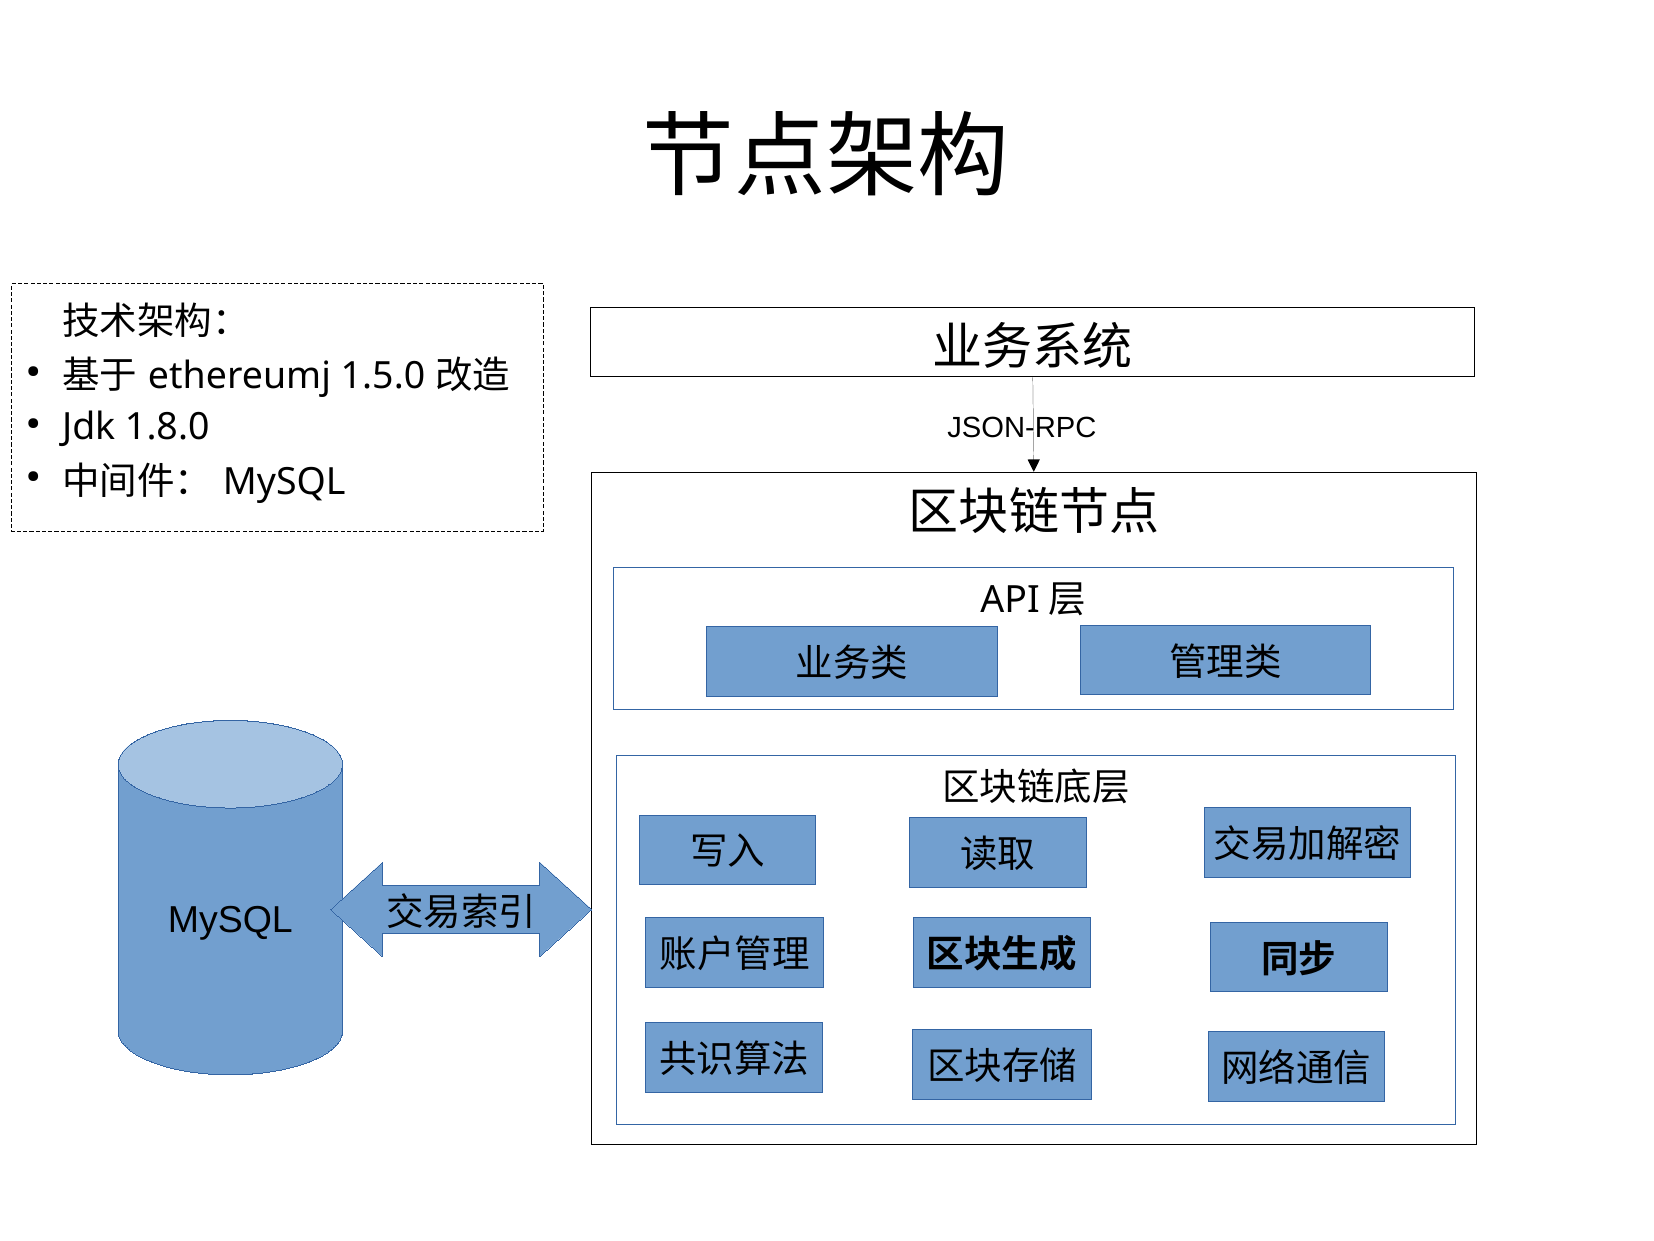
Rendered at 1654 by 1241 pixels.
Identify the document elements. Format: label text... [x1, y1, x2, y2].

text_box 读取 [909, 817, 1087, 888]
text_box 业务类 [706, 626, 998, 697]
text_box 写入 [639, 815, 816, 885]
text_box 区块生成 [913, 917, 1091, 988]
text_box 区块链节点 [591, 472, 1477, 1145]
text_box 业务系统 [590, 307, 1475, 377]
text_box 共识算法 [645, 1022, 823, 1093]
text_box 区块链底层 [616, 755, 1456, 1125]
text_box 账户管理 [645, 917, 824, 988]
text_box 交易加解密 [1204, 807, 1411, 878]
text_box 区块存储 [912, 1029, 1092, 1100]
text_box MySQL [118, 769, 343, 1075]
text_box JSON-RPC [932, 401, 1145, 460]
text_box 管理类 [1080, 625, 1371, 695]
text_box 同步 [1210, 922, 1388, 992]
text_box 节点架构 [82, 49, 1570, 256]
text_box API层 [613, 567, 1454, 710]
text_box 网络通信 [1208, 1031, 1385, 1102]
text_box 交易索引 [330, 862, 592, 957]
text_box 技术架构： 基于ethereumj 1.5.0改造 Jdk 1.8.0 中间件：MySQL [11, 283, 544, 532]
